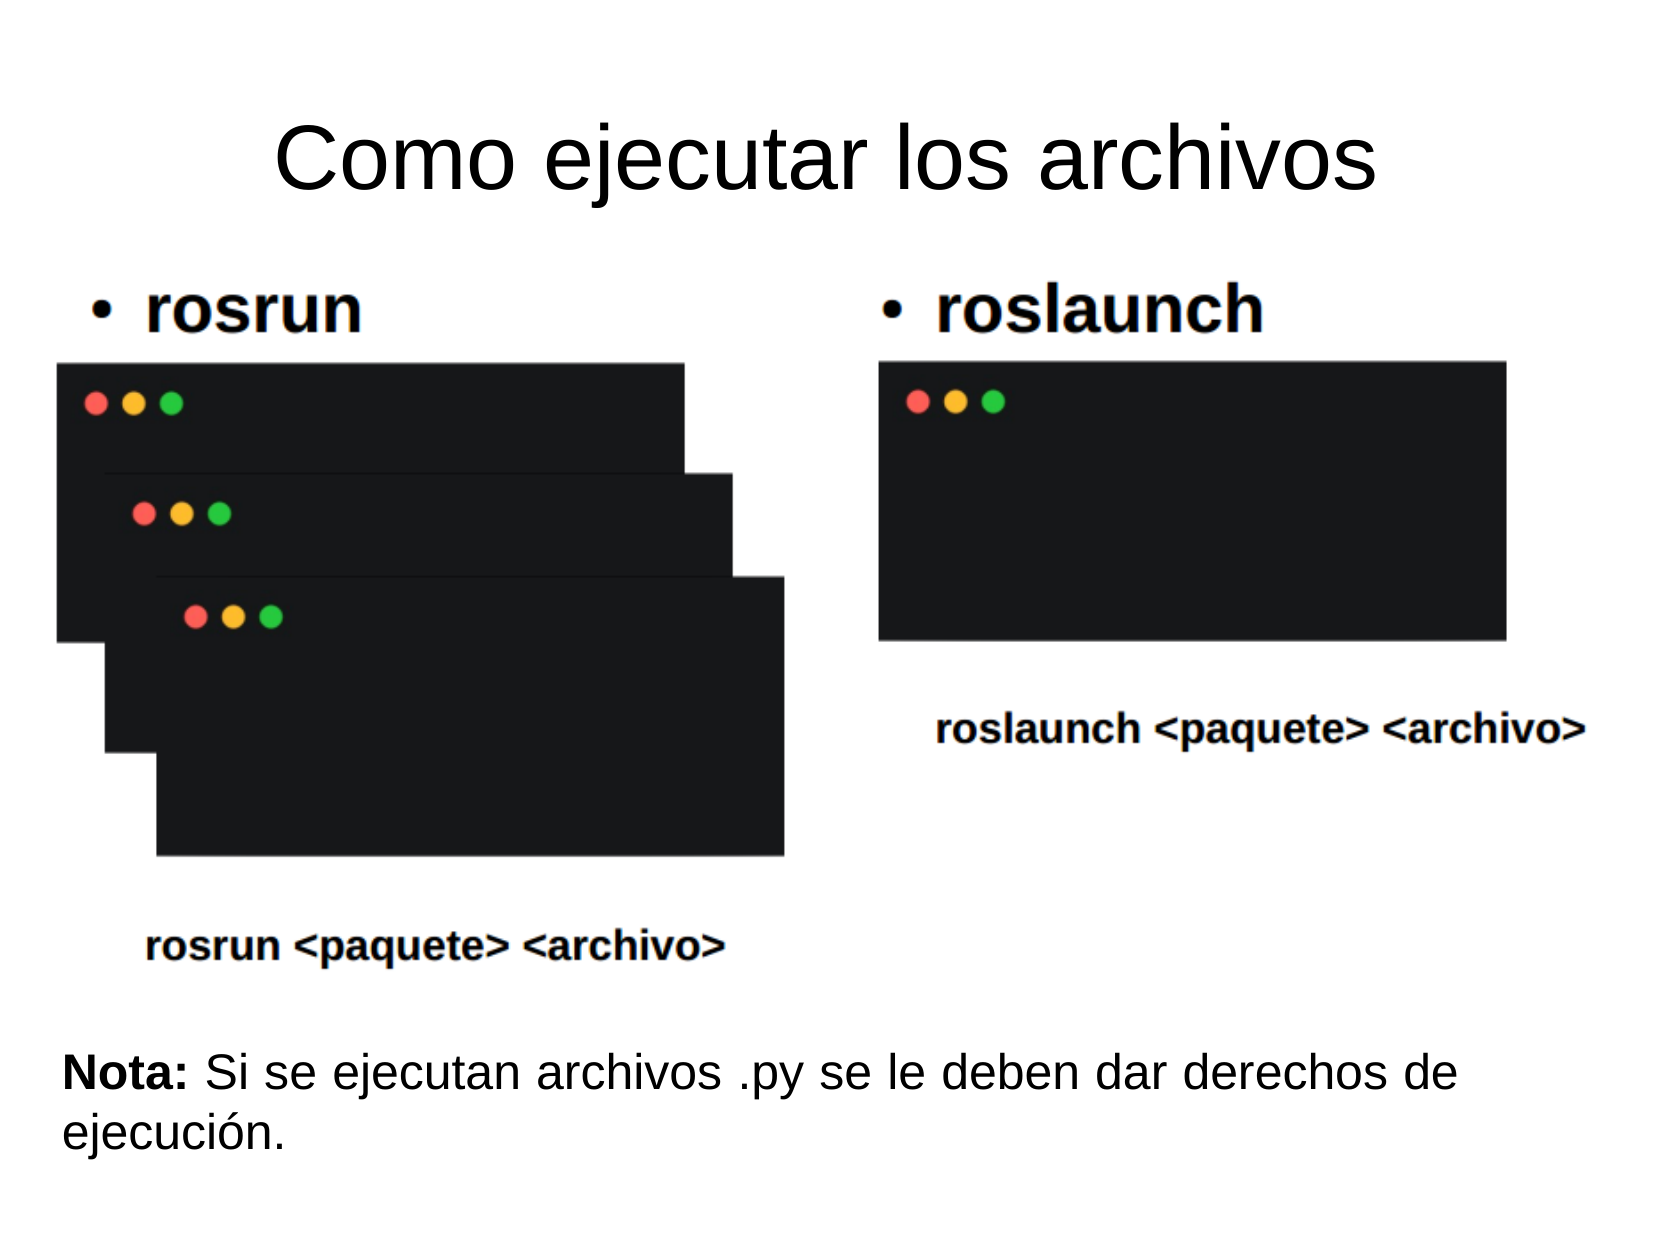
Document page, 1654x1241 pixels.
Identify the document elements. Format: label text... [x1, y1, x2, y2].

picture [45, 270, 1610, 975]
subtitle Nota: Si se ejecutan archivos .py se le deben dar derechos de ejecución. [61, 1014, 1591, 1186]
title Como ejecutar los archivos [82, 49, 1571, 257]
